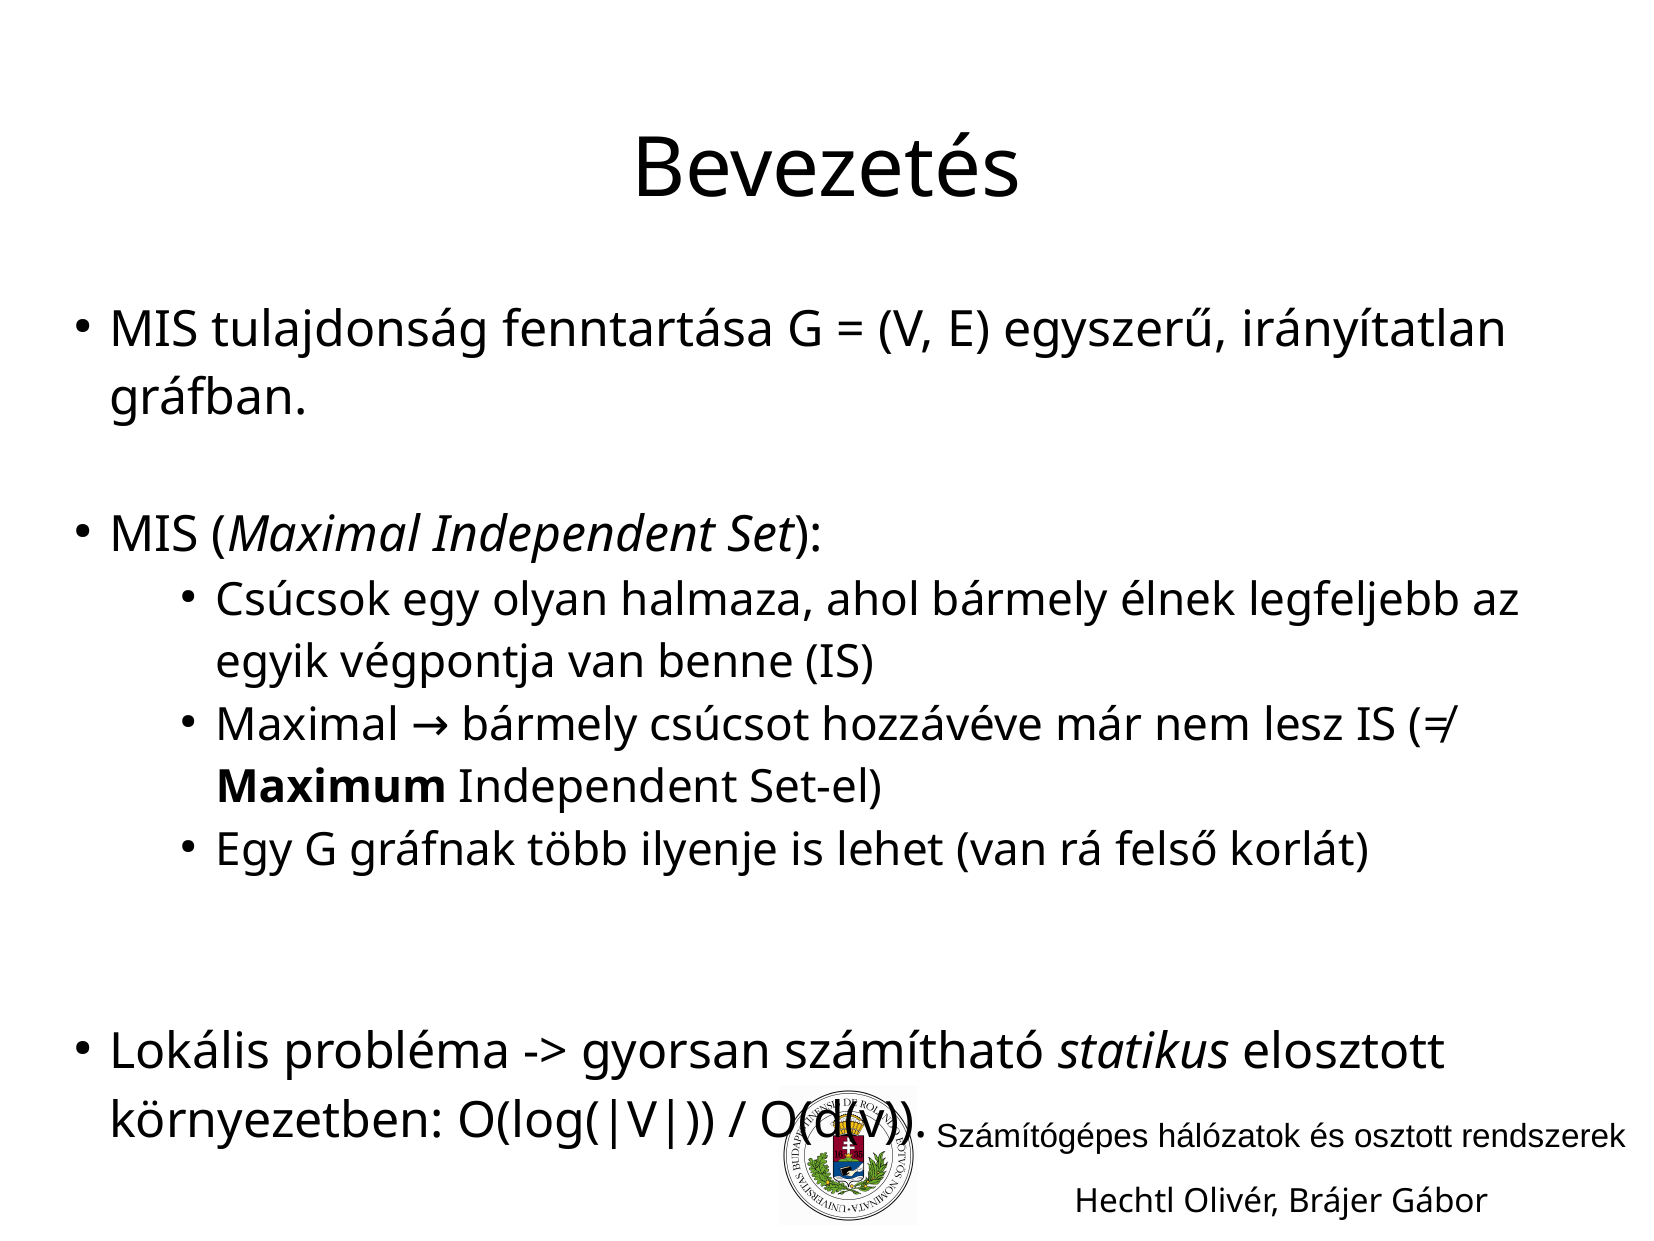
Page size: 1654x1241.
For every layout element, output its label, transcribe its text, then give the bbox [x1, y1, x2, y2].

text_box MIS tulajdonság fenntartása G = (V, E) egyszerű, irányítatlan gráfban. MIS (Maximal Independent Set): Csúcsok egy olyan halmaza, ahol bármely élnek legfeljebb az egyik végpontja van benne (IS) Maximal → bármely csúcsot hozzávéve már nem lesz IS (≠ Maximum Independent Set-el) Egy G gráfnak több ilyenje is lehet (van rá felső korlát) Lokális probléma -> gyorsan számítható statikus elosztott környezetben: O(log(|V|)) / O(d(v)). [59, 285, 1583, 1040]
picture [779, 1105, 790, 1134]
title Bevezetés [82, 82, 1571, 246]
text_box Hechtl Olivér, Brájer Gábor [944, 1169, 1619, 1223]
picture [779, 1086, 918, 1225]
text_box Számítógépes hálózatok és osztott rendszerek [921, 1110, 1654, 1170]
